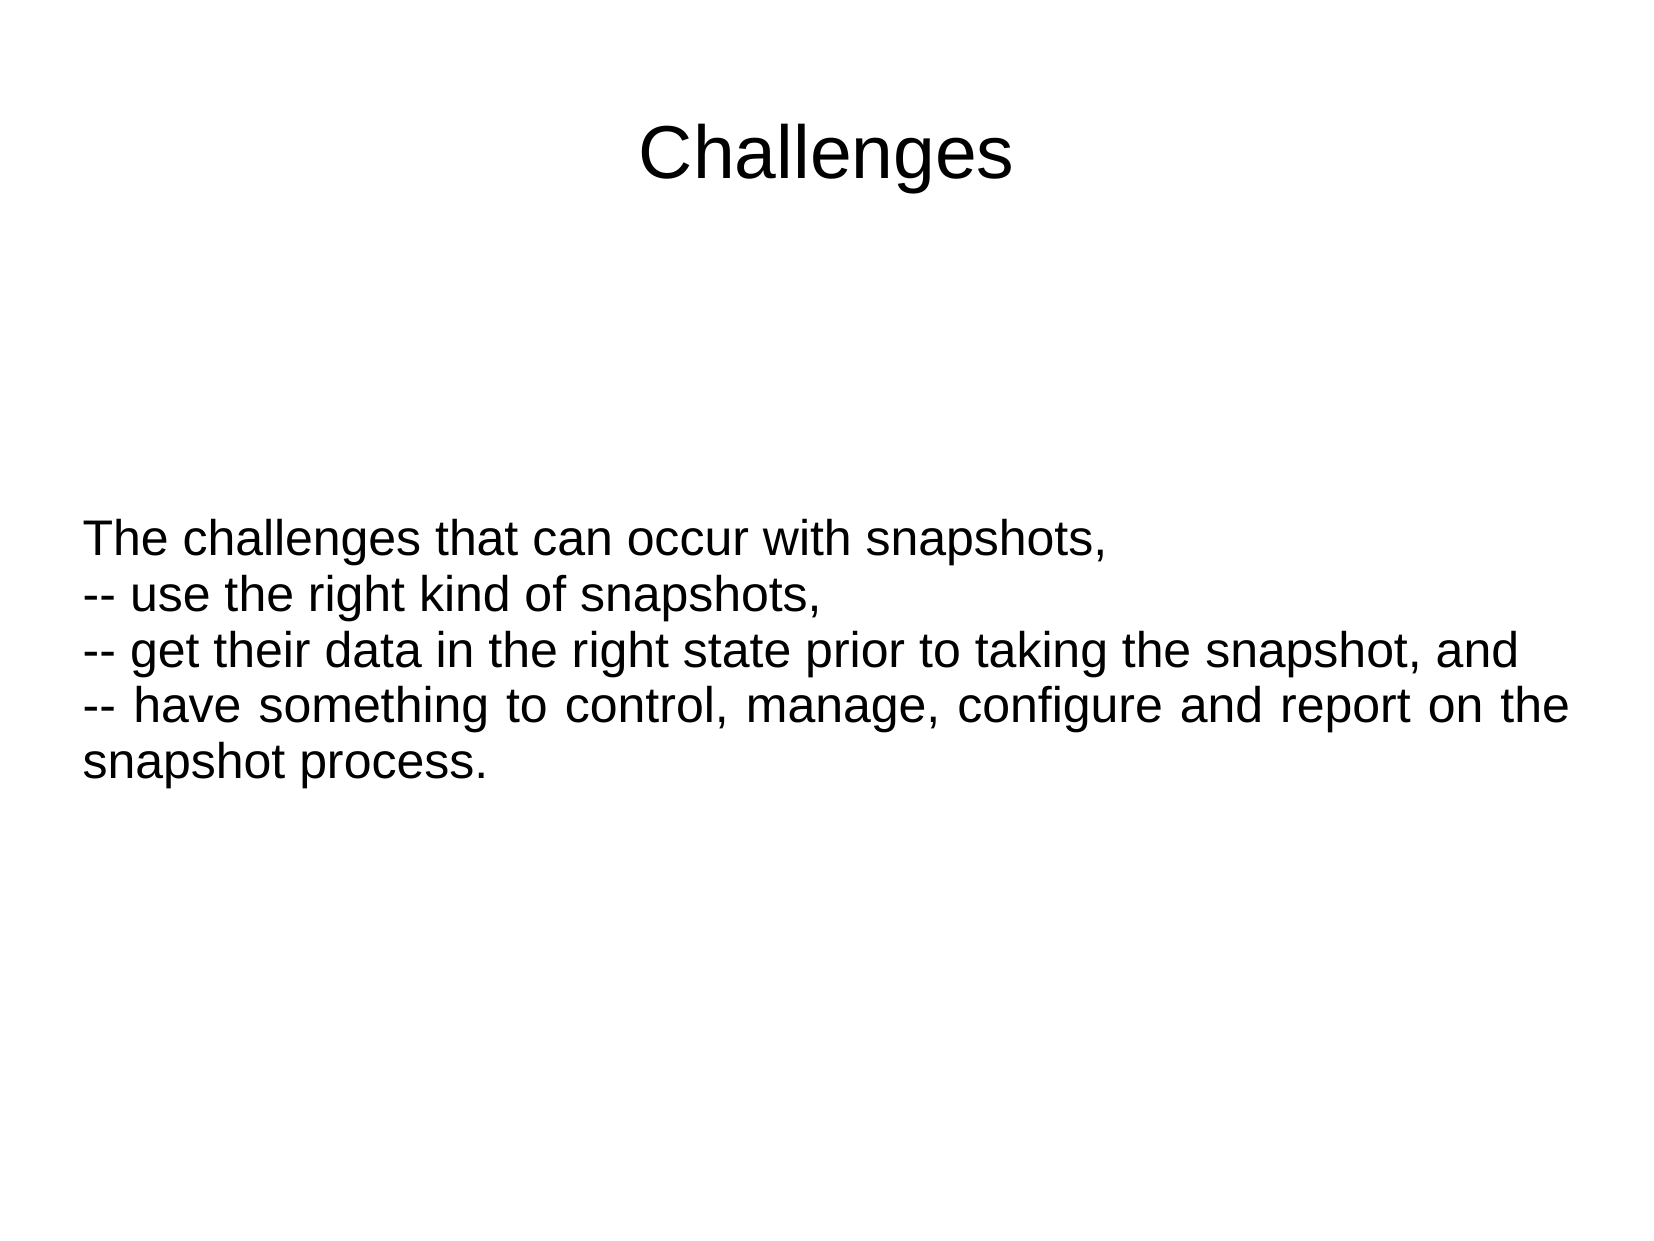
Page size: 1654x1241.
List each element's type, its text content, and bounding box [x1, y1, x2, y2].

subtitle The challenges that can occur with snapshots, -- use the right kind of snapshots, -- get their data in the right state prior to taking the snapshot, and -- have something to control, manage, configure and report on the snapshot process. [82, 290, 1571, 1010]
title Challenges [82, 49, 1571, 257]
